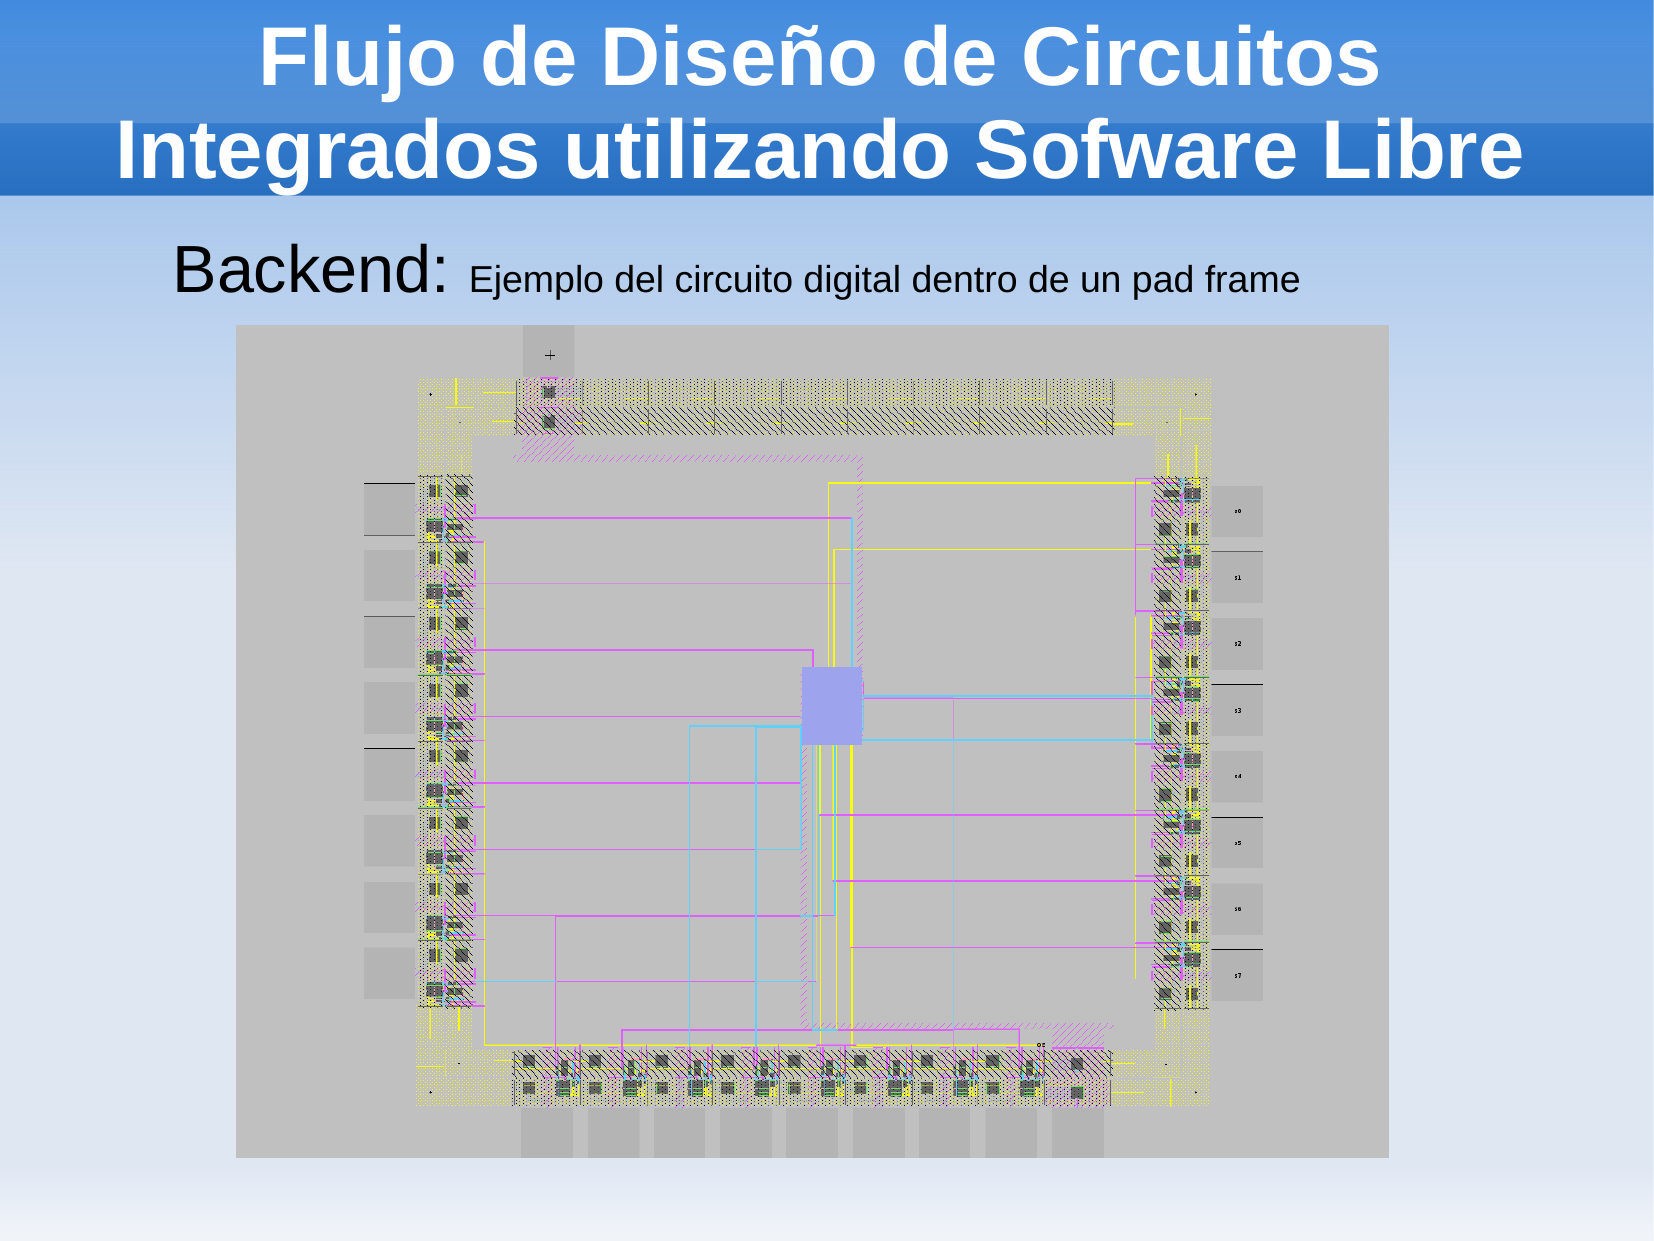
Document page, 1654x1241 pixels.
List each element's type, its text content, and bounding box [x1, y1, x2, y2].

list Backend: Ejemplo del circuito digital dentro de un pad frame [101, 232, 1643, 592]
title Flujo de Diseño de Circuitos Integrados utilizando Sofware Libre [76, 0, 1565, 208]
picture [0, 0, 1654, 1241]
